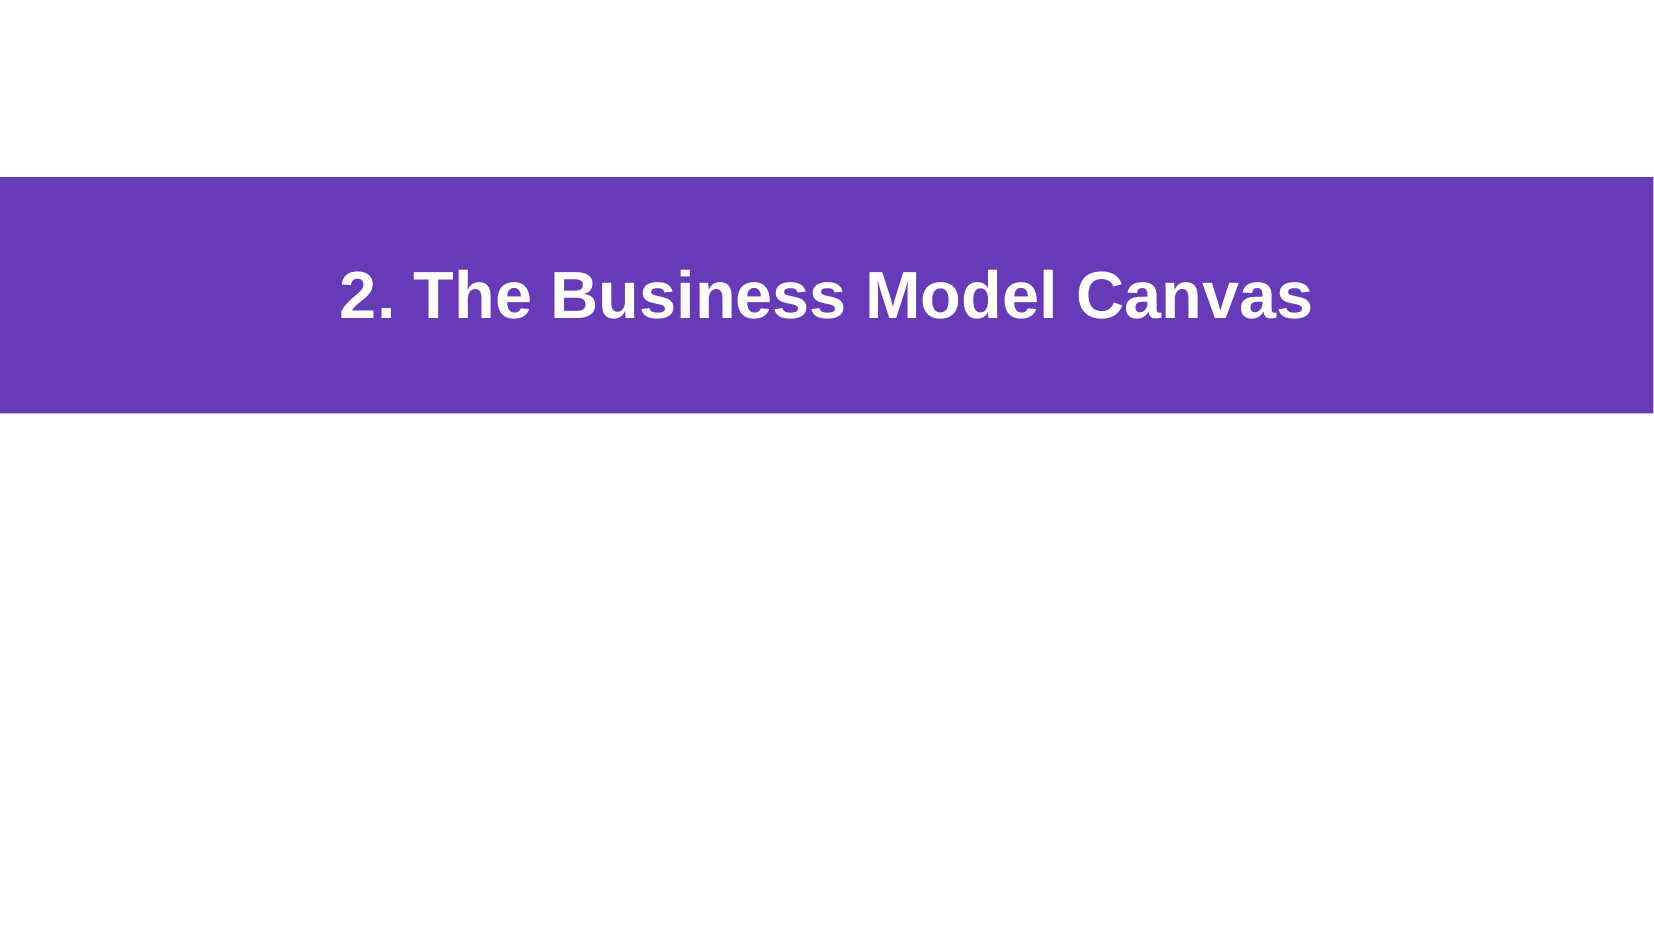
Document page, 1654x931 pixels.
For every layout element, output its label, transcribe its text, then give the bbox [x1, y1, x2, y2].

title 2. The Business Model Canvas [0, 177, 1654, 414]
